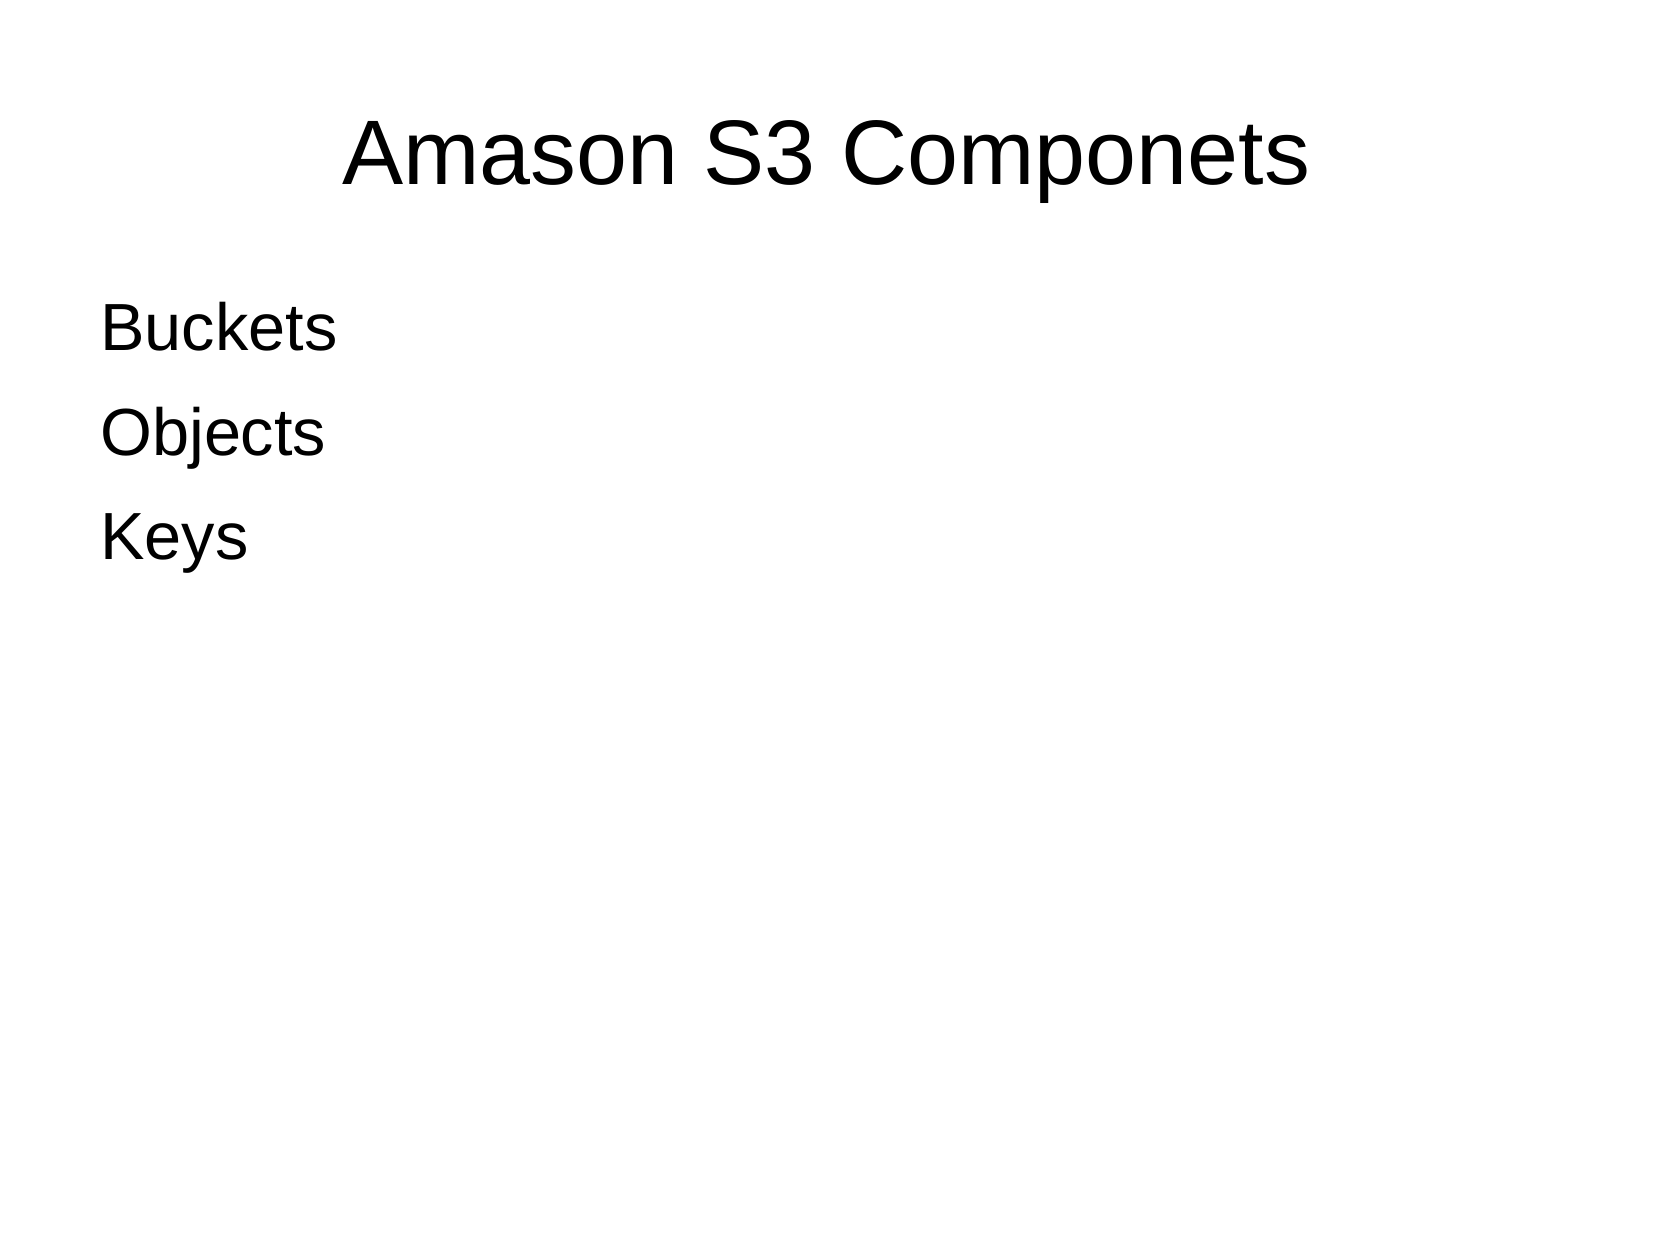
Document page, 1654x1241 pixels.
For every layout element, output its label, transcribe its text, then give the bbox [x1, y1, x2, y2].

list Buckets Objects Keys [82, 290, 1571, 1094]
title Amason S3 Componets [82, 49, 1571, 257]
